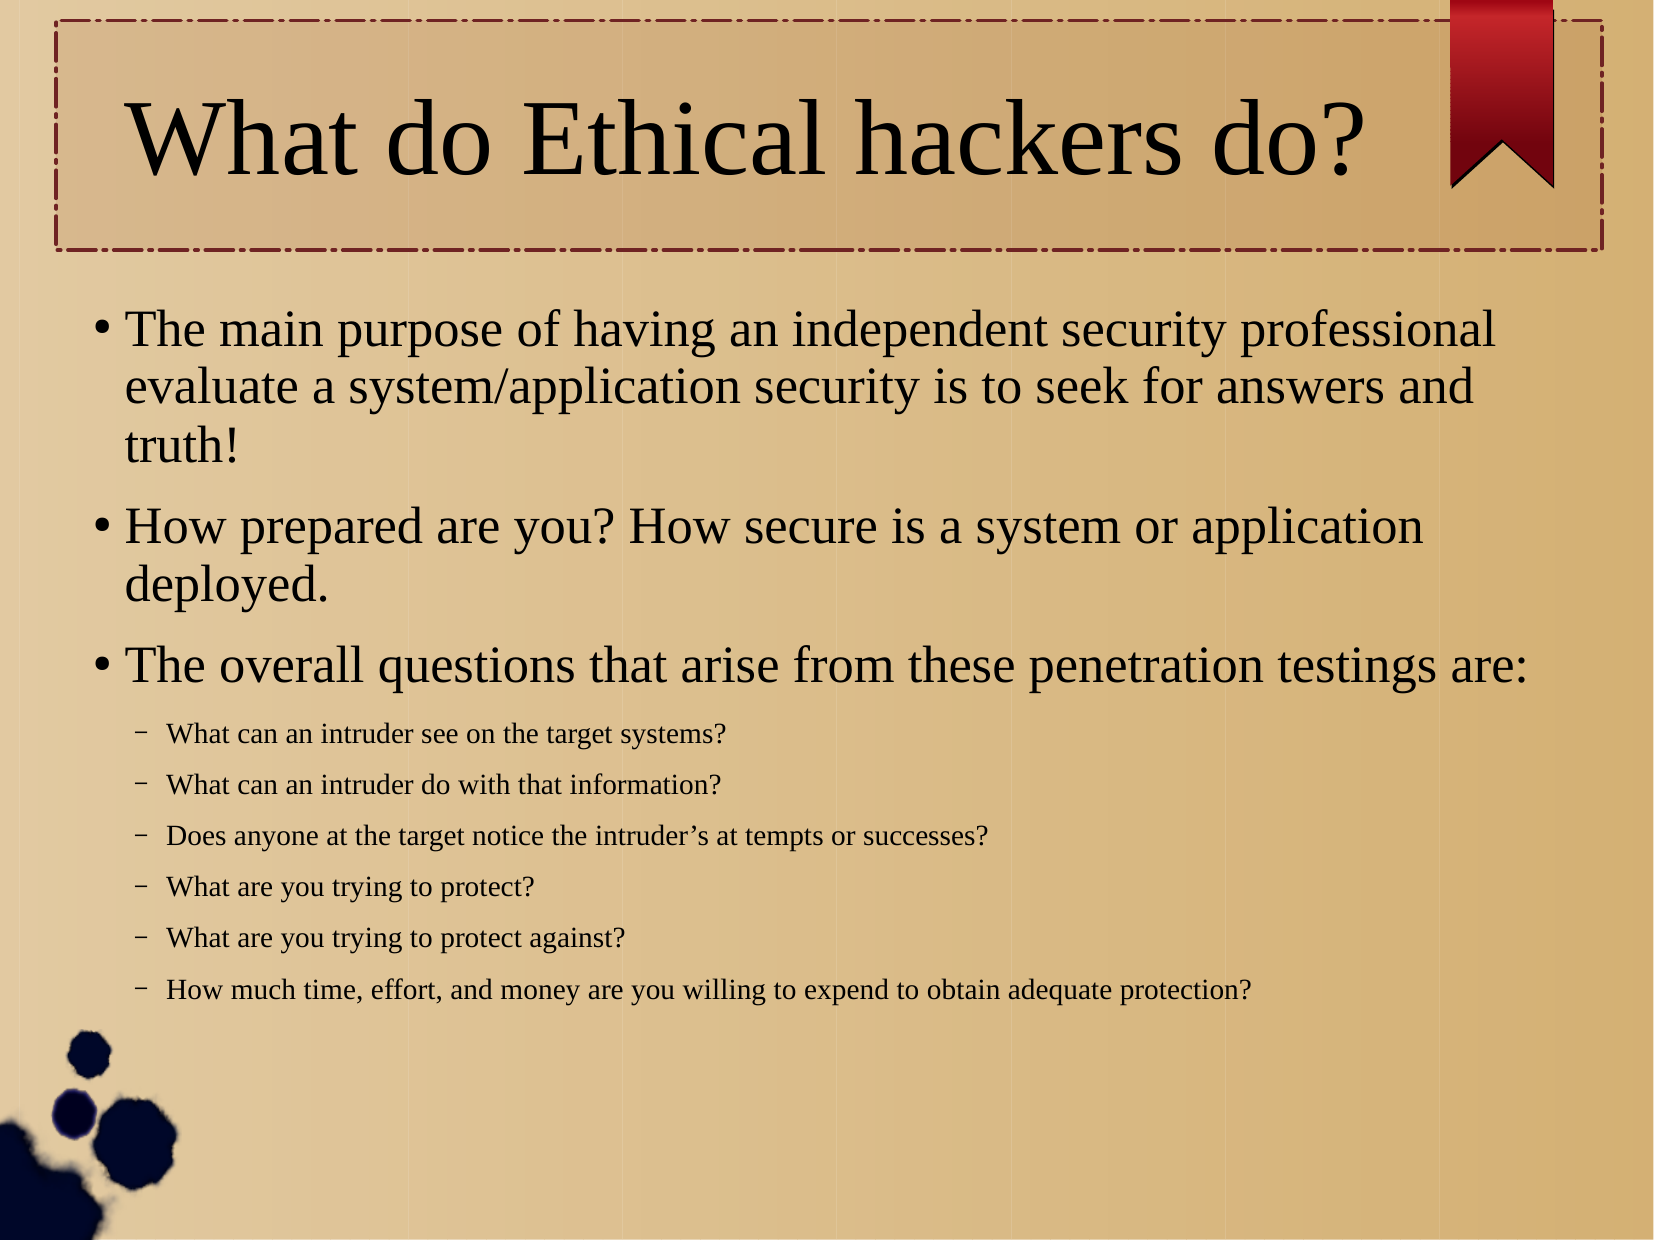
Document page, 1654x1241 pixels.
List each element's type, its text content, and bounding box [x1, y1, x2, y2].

list The main purpose of having an independent security professional evaluate a system/application security is to seek for answers and truth! How prepared are you? How secure is a system or application deployed. The overall questions that arise from these penetration testings are: What can an intruder see on the target systems? What can an intruder do with that information? Does anyone at the target notice the intruder’s at tempts or successes? What are you trying to protect? What are you trying to protect against? How much time, effort, and money are you willing to expend to obtain adequate protection? [82, 299, 1571, 1019]
title What do Ethical hackers do? [82, 47, 1412, 229]
